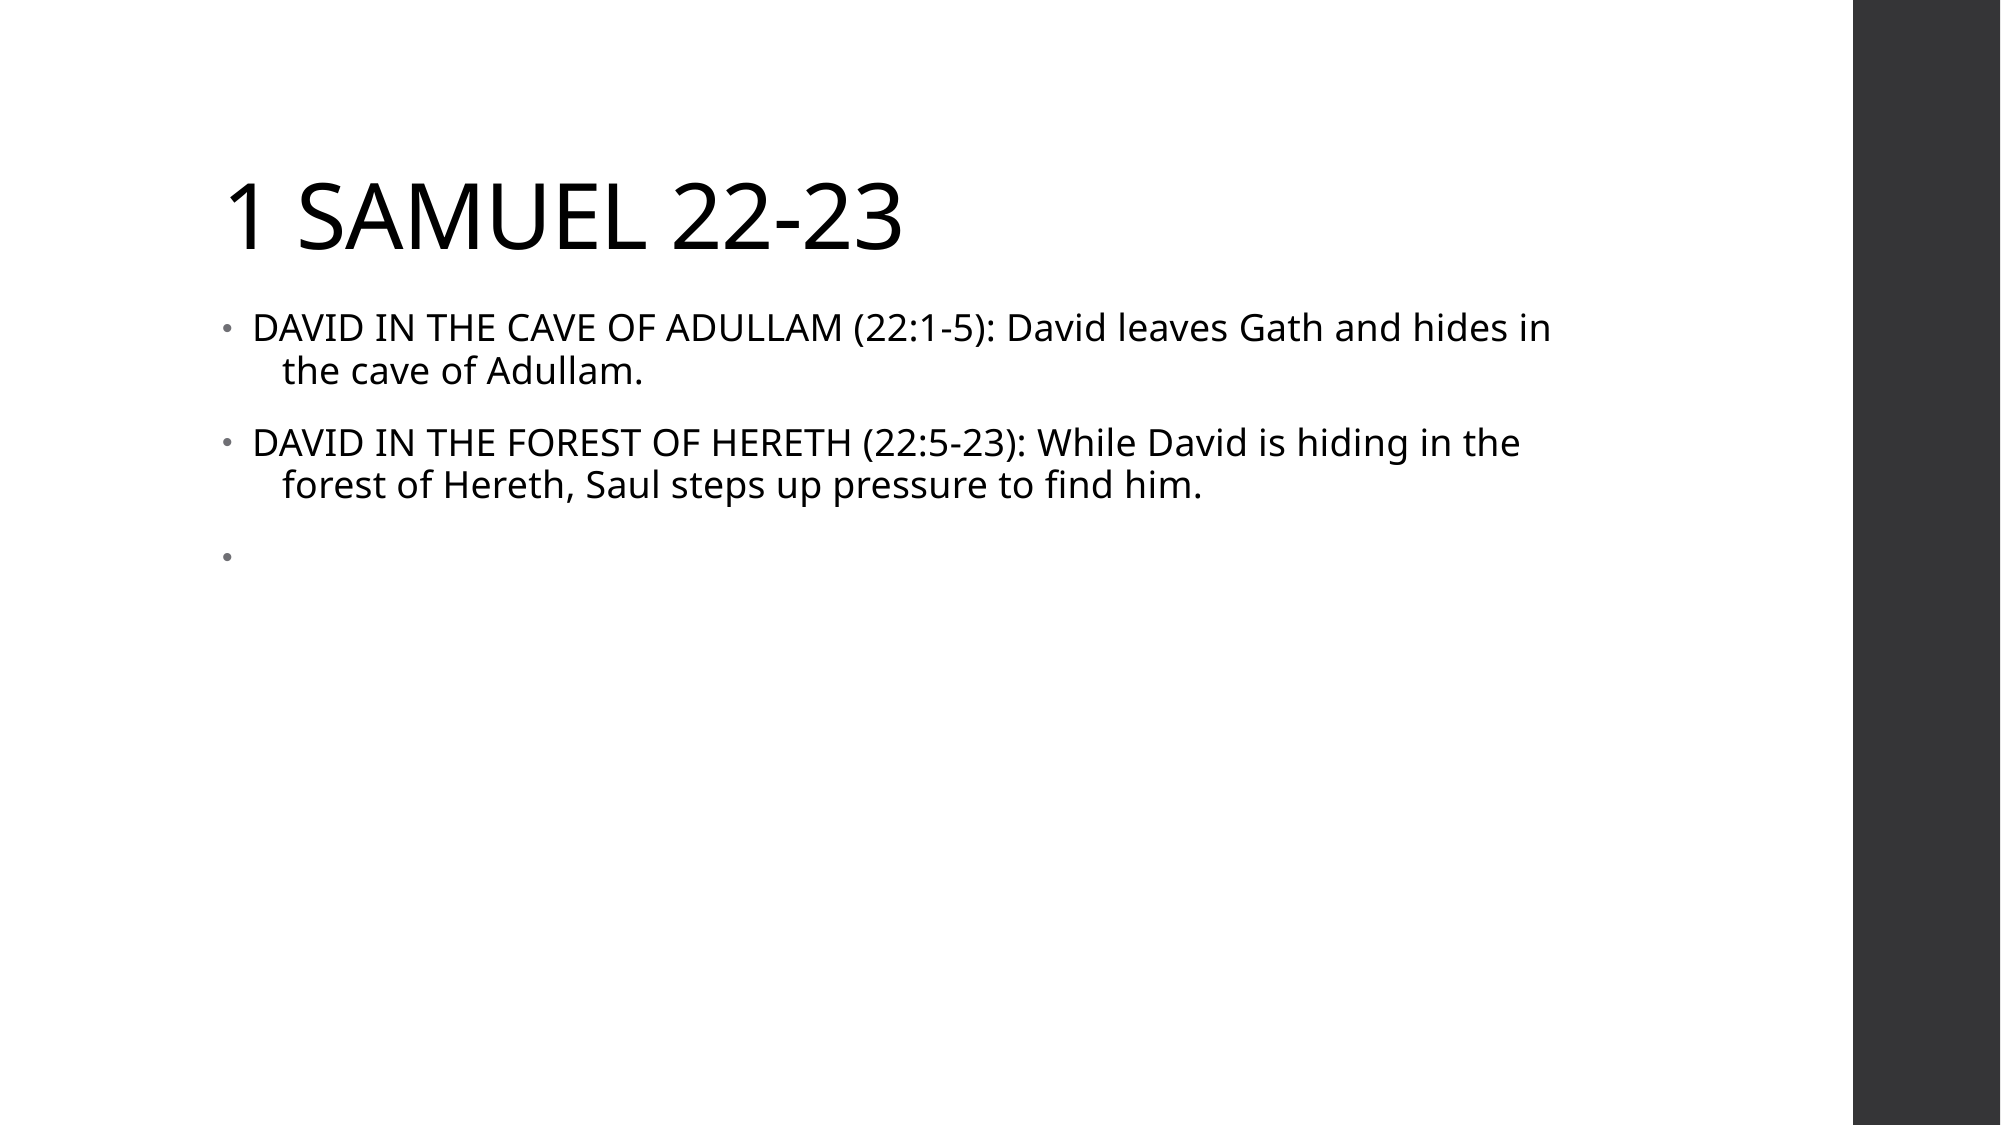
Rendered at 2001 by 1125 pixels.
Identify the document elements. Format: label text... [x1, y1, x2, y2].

list DAVID IN THE CAVE OF ADULLAM (22:1-5): David leaves Gath and hides in the cave of Adullam. DAVID IN THE FOREST OF HERETH (22:5-23): While David is hiding in the forest of Hereth, Saul steps up pressure to find him. [206, 299, 1617, 1014]
title 1 SAMUEL 22-23 [206, 60, 1797, 278]
